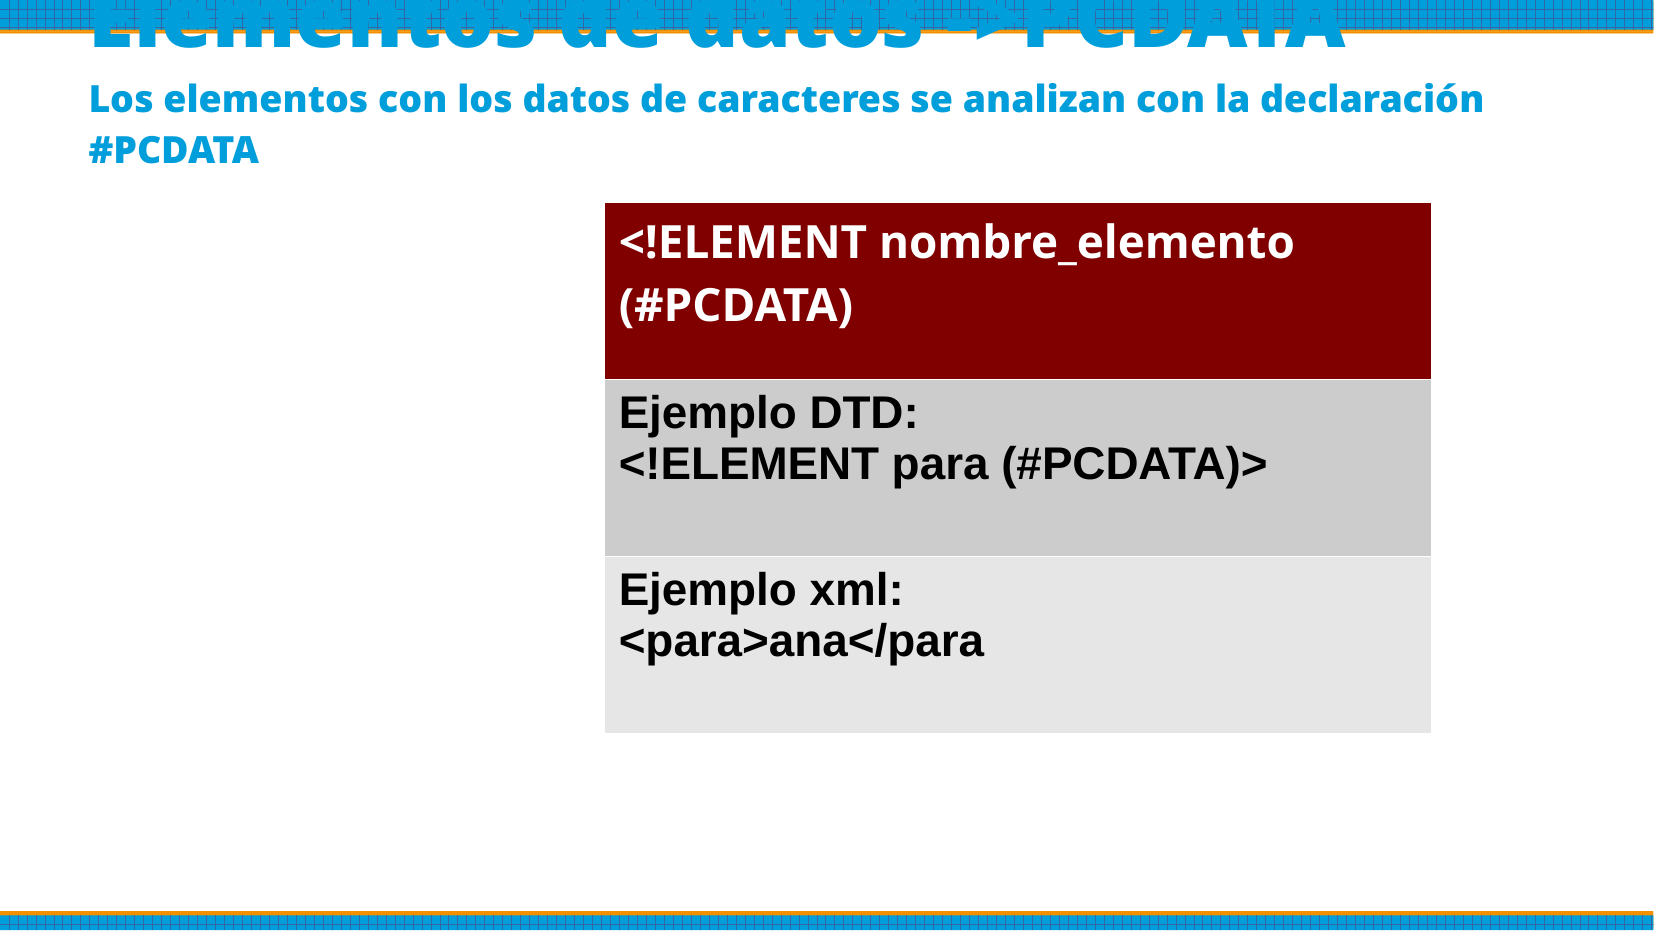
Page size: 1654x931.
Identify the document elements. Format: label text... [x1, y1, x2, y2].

table_header <!ELEMENT nombre_elemento (#PCDATA) [605, 203, 1431, 379]
table_cell Ejemplo xml: <para>ana</para [605, 557, 1431, 733]
table_cell Ejemplo DTD: <!ELEMENT para (#PCDATA)> [605, 380, 1431, 556]
subtitle Elementos de datos ->PCDATA Los elementos con los datos de caracteres se analizan con la declaración #PCDATA [88, 17, 1565, 825]
